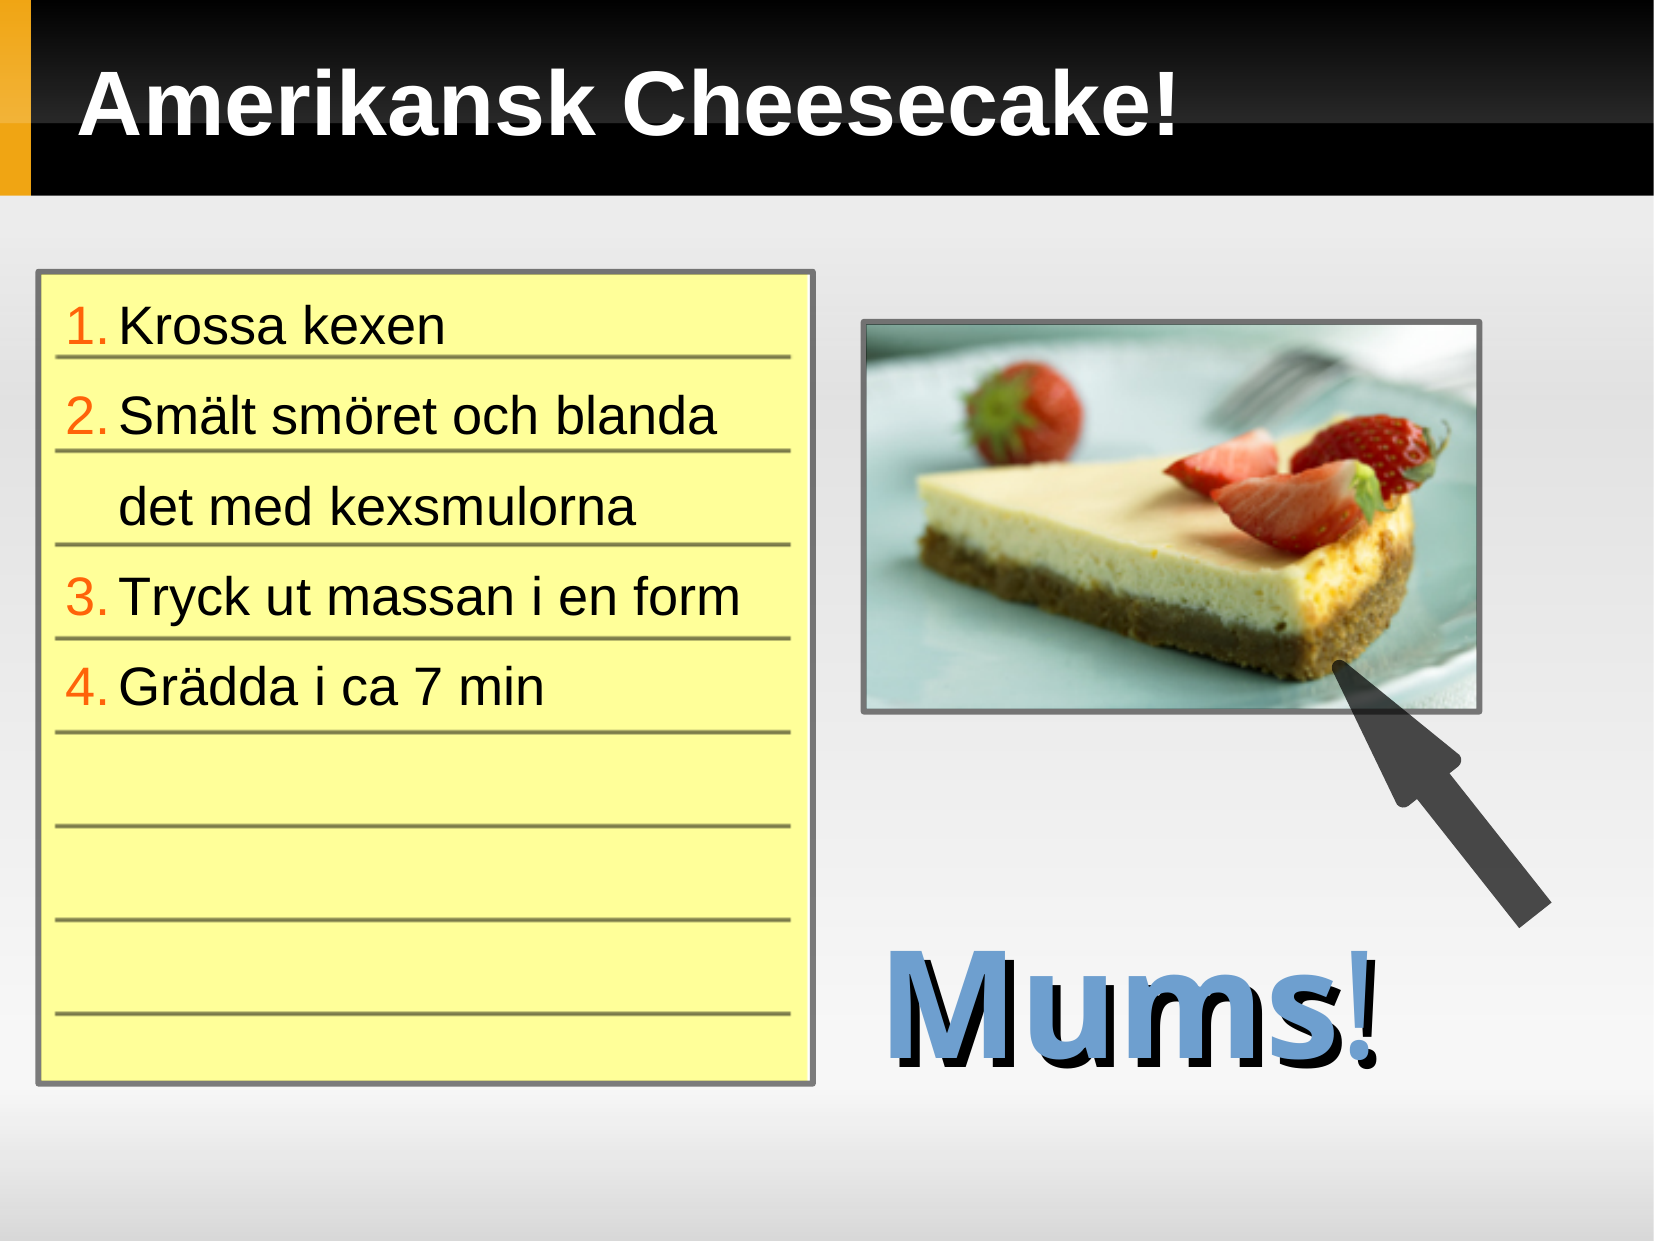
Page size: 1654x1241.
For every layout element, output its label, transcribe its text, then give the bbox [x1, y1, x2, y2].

picture [0, 0, 1654, 1241]
title Amerikansk Cheesecake! [76, 0, 1565, 208]
list Krossa kexen Smält smöret och blanda det med kexsmulorna Tryck ut massan i en form Grädda i ca 7 min [47, 295, 815, 1094]
text_box Mums! [863, 891, 1445, 1104]
